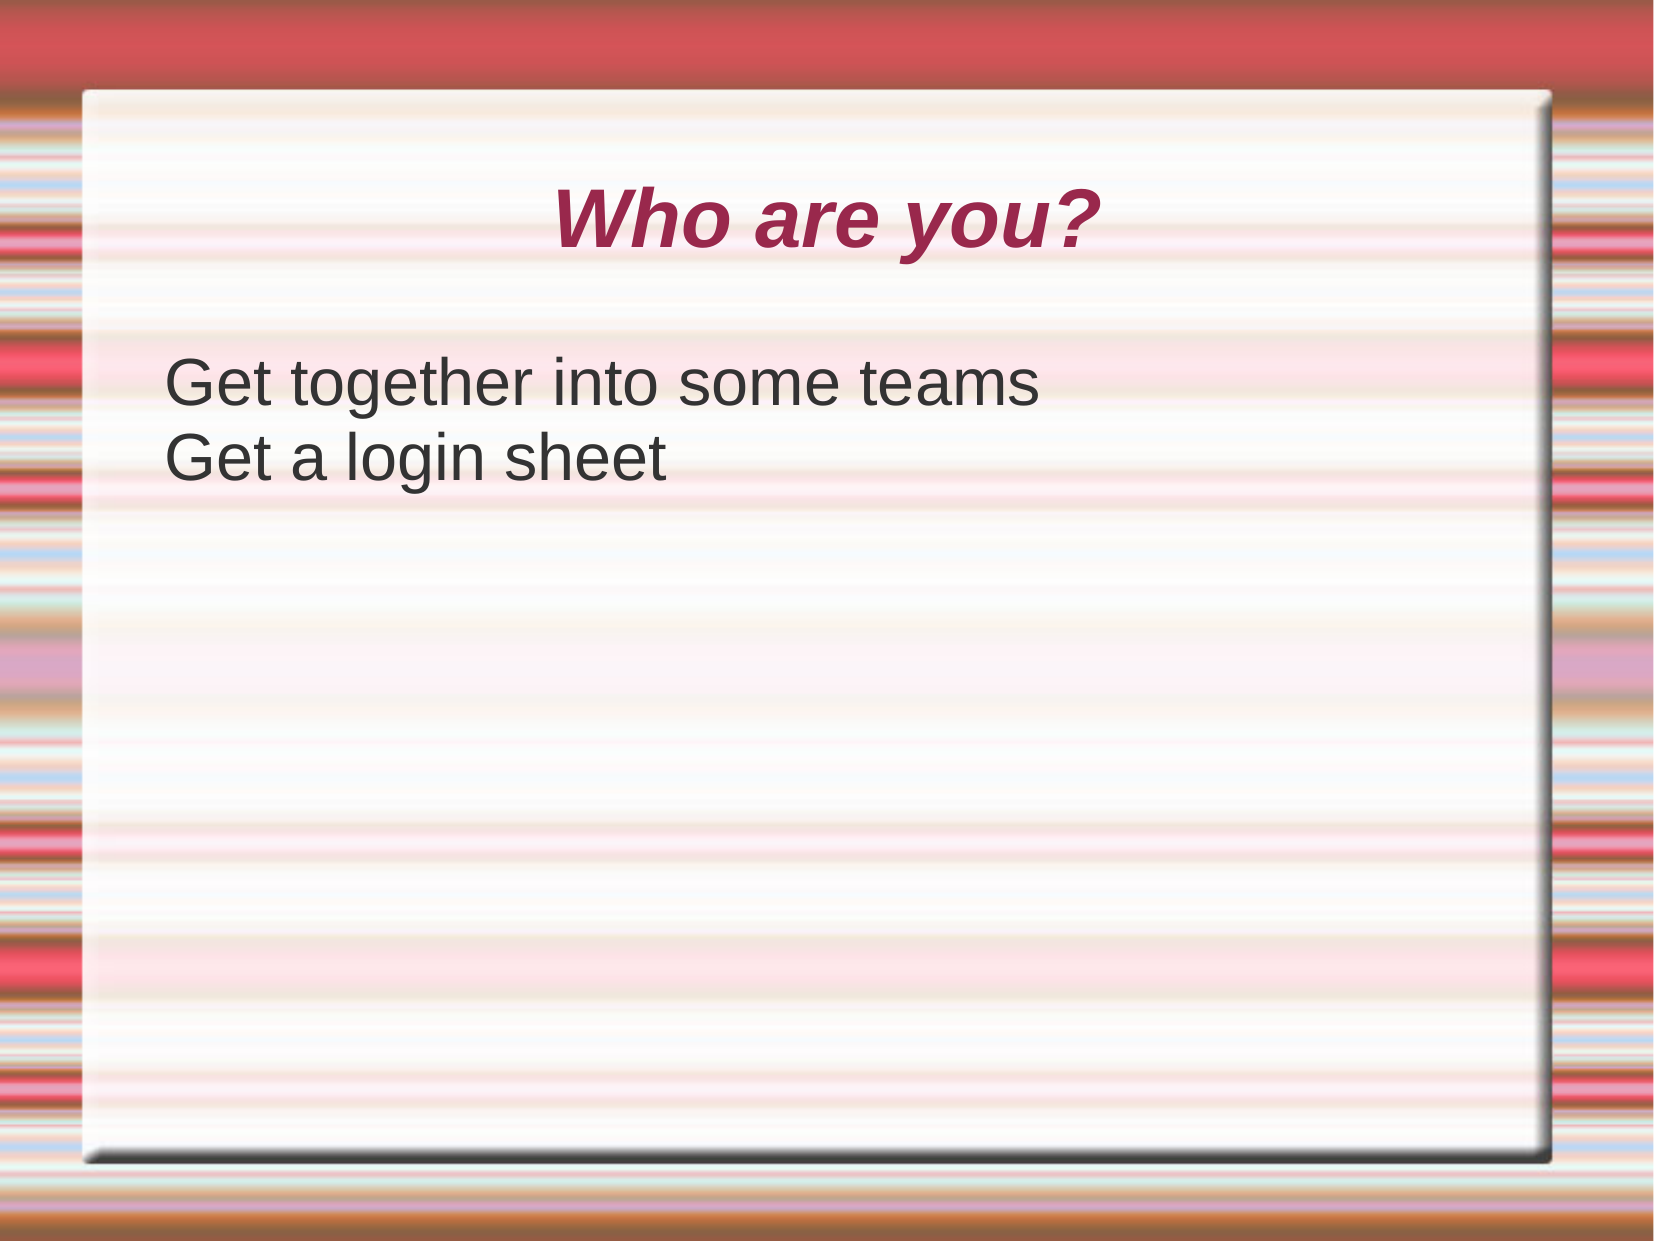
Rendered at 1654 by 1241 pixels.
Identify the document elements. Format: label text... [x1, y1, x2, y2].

picture [0, 0, 1654, 1241]
title Who are you? [121, 114, 1534, 322]
list Get together into some teams Get a login sheet [152, 344, 1534, 1127]
